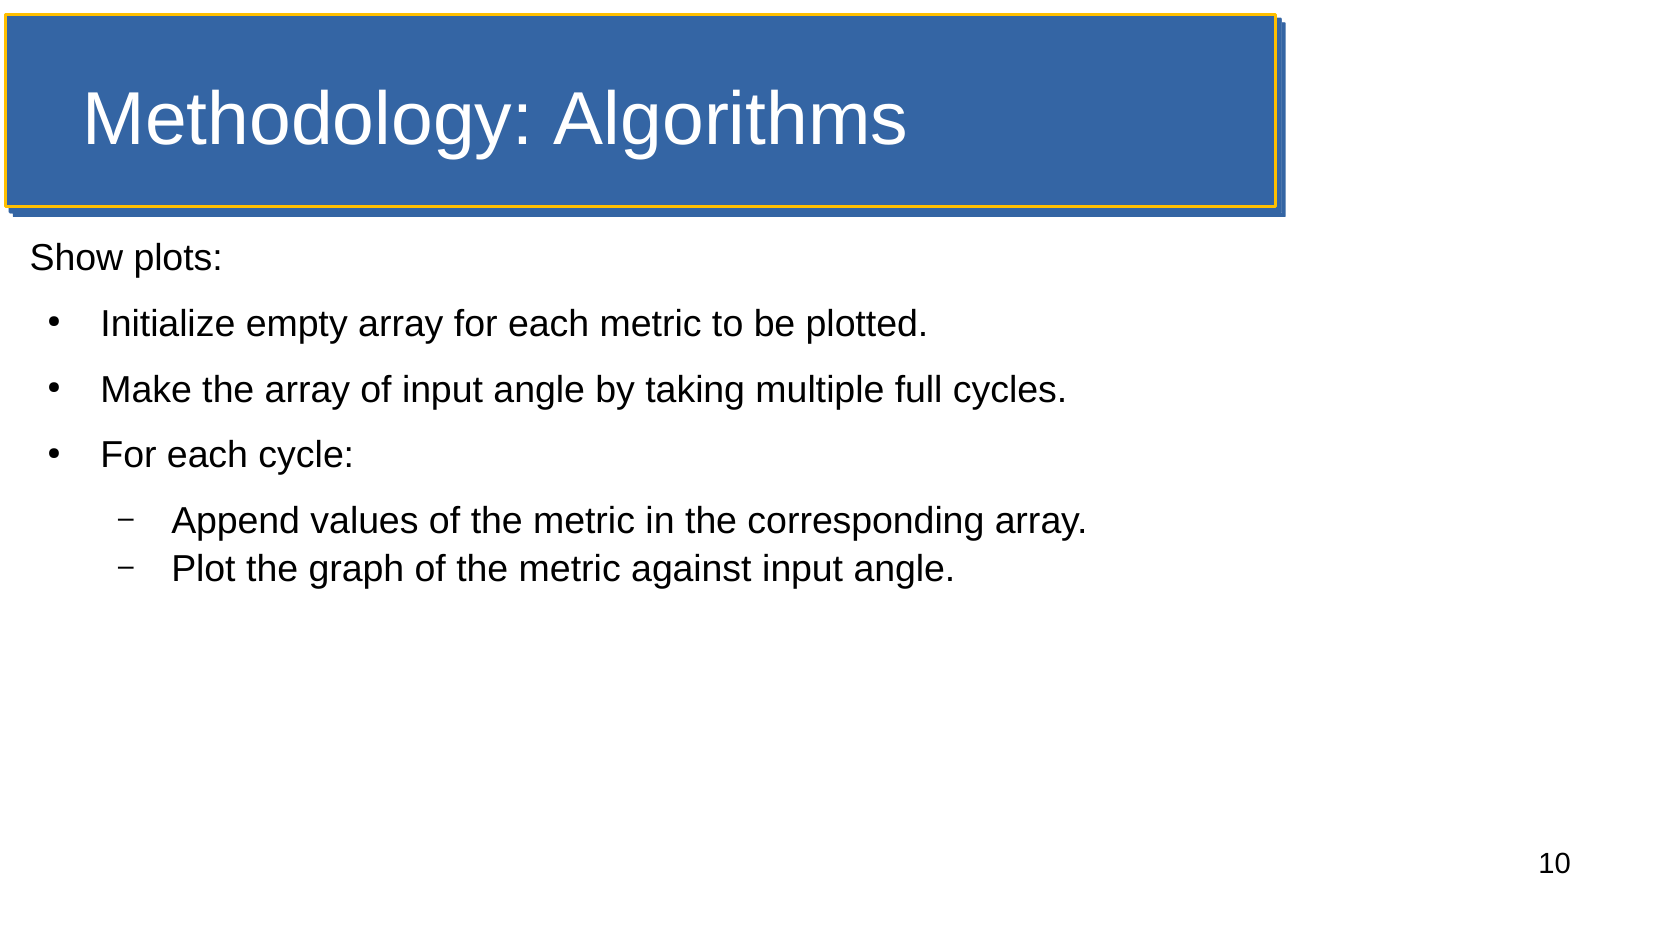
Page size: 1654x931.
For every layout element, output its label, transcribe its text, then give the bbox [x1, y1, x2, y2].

title Methodology: Algorithms [82, 44, 1235, 192]
list Show plots: Initialize empty array for each metric to be plotted. Make the array of input angle by taking multiple full cycles. For each cycle: Append values of the metric in the corresponding array. Plot the graph of the metric against input angle. [29, 236, 1625, 827]
